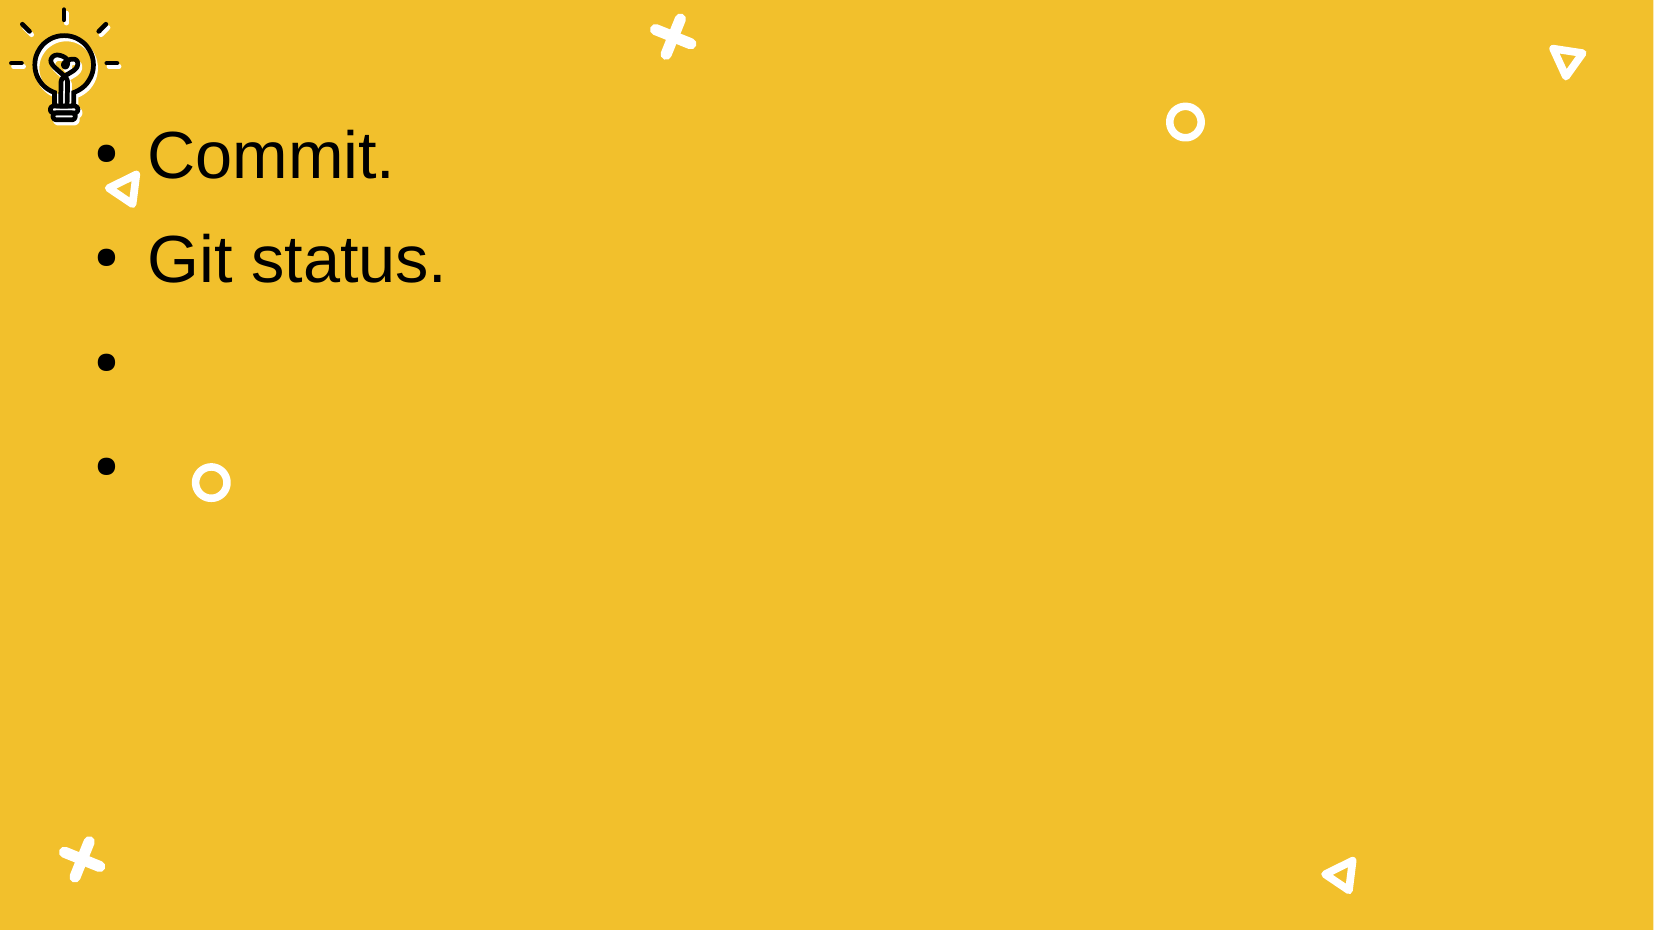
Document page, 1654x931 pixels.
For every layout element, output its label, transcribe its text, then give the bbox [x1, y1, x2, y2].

list Commit. Git status. [76, 118, 1565, 827]
